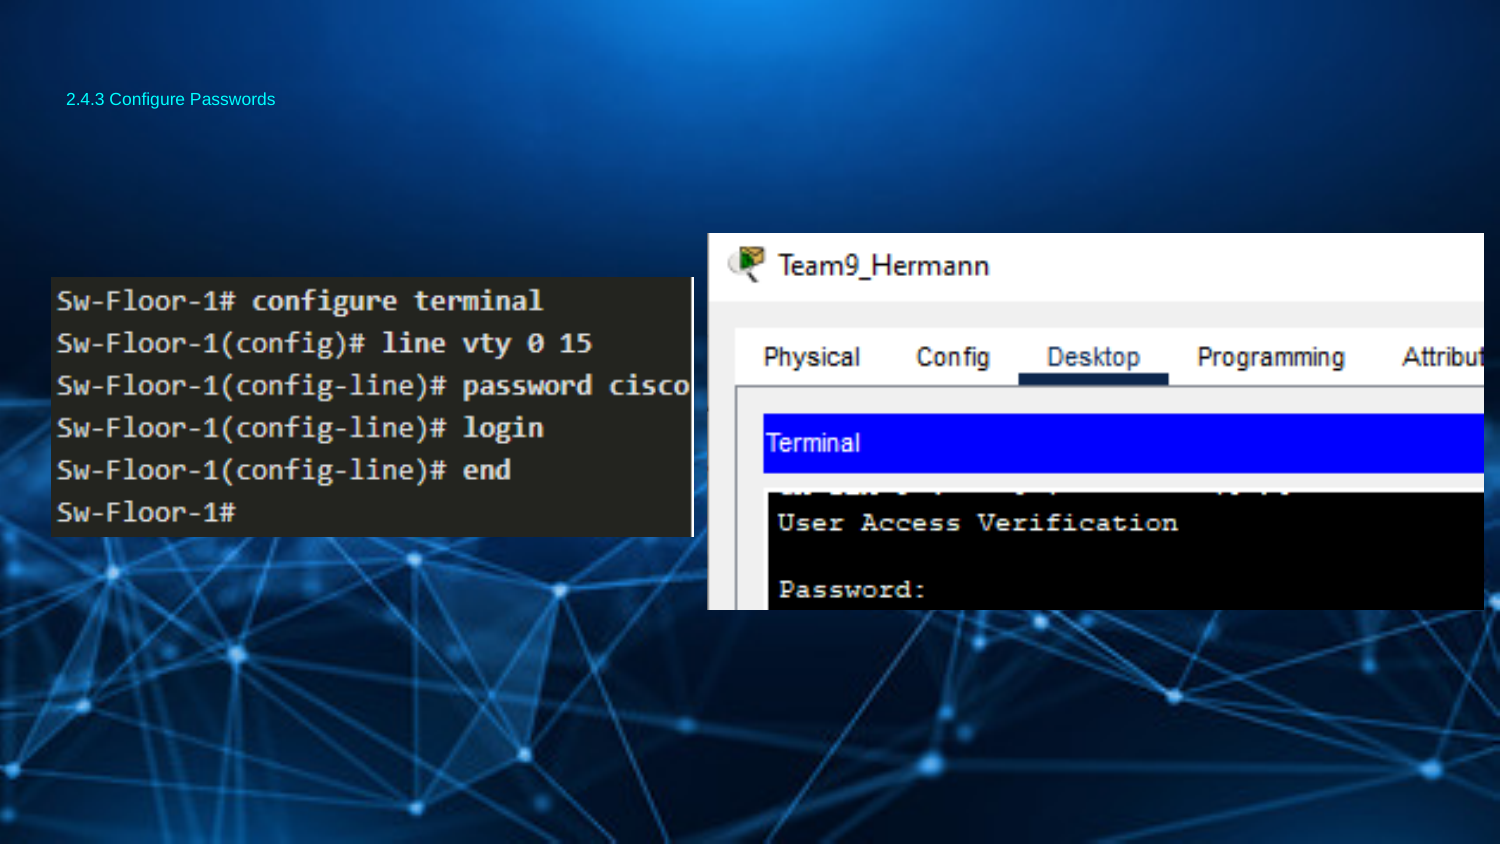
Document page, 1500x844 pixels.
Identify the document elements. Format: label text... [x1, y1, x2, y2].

picture [0, 0, 1500, 844]
title 2.4.3 Configure Passwords [51, 72, 1449, 167]
